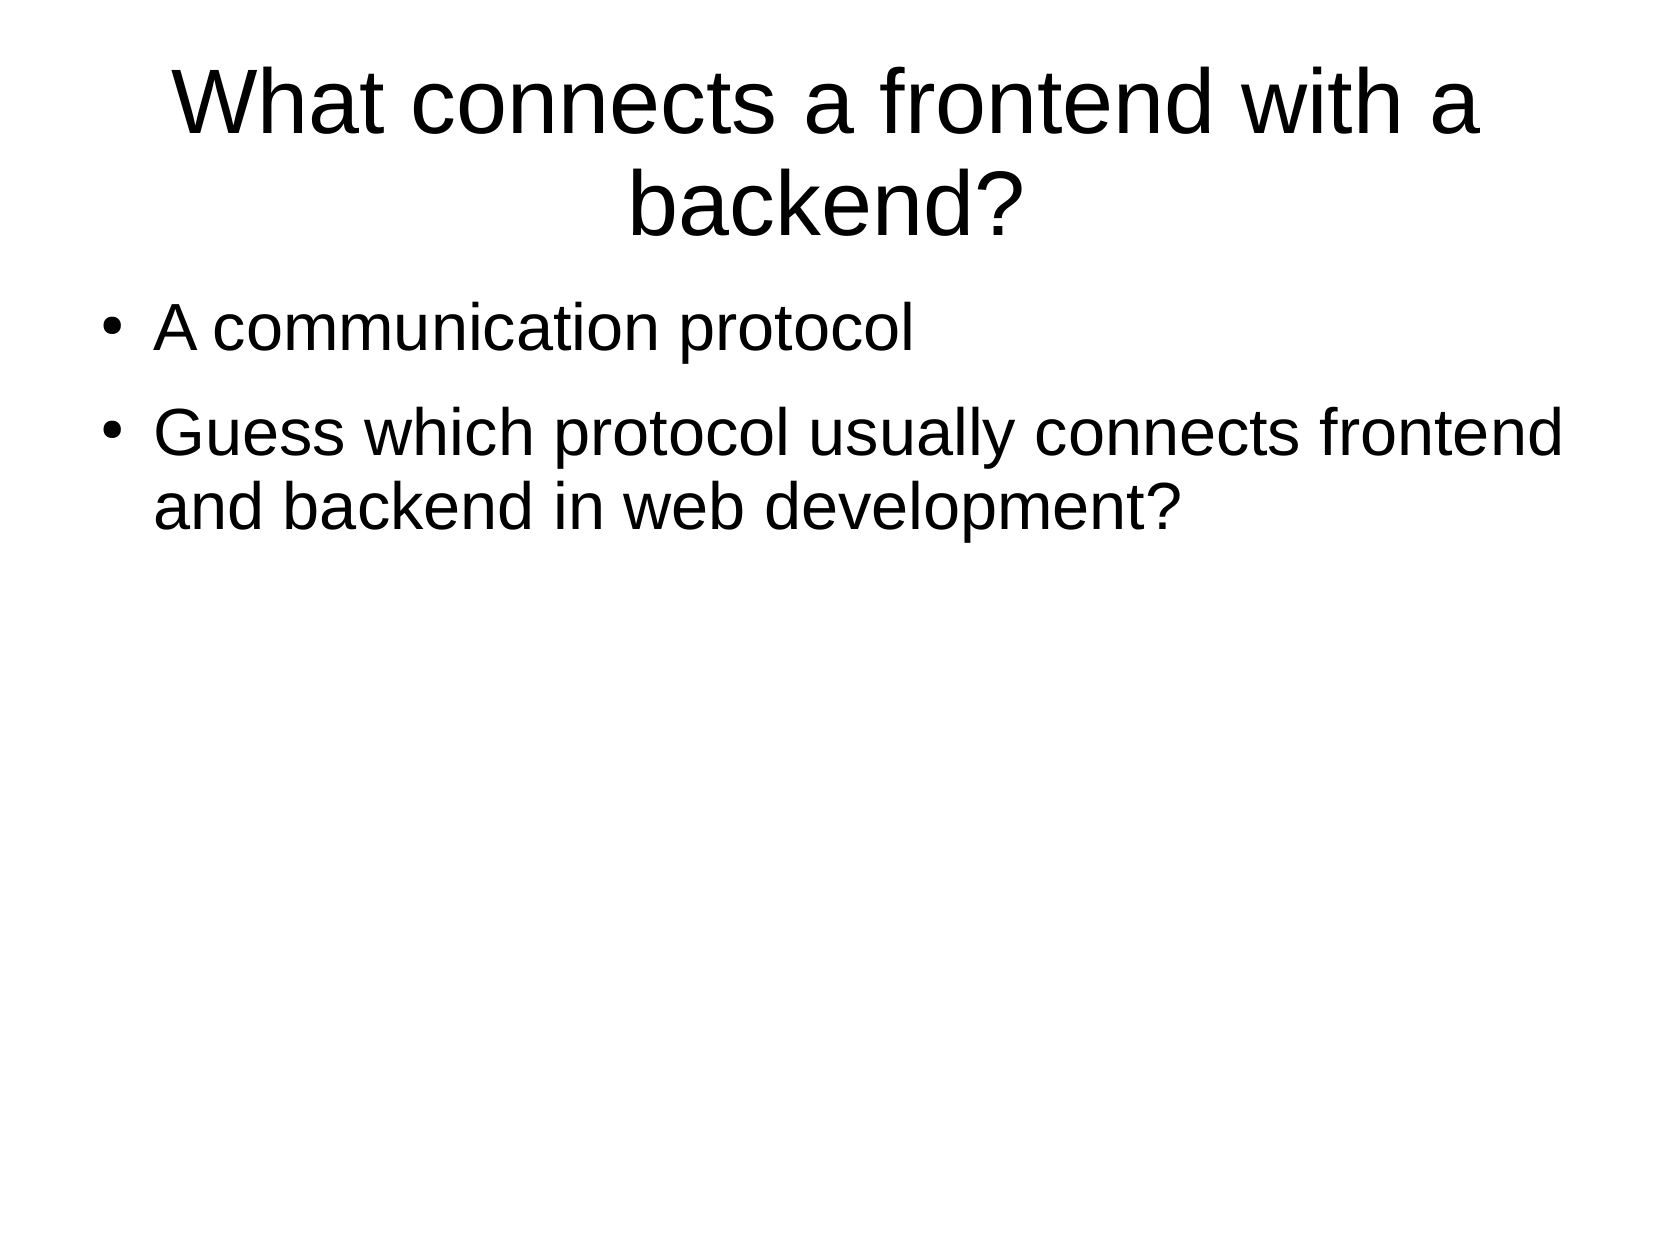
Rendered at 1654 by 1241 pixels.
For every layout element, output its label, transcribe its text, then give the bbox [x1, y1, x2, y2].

title What connects a frontend with a backend? [82, 49, 1571, 257]
list A communication protocol Guess which protocol usually connects frontend and backend in web development? [82, 290, 1571, 1010]
